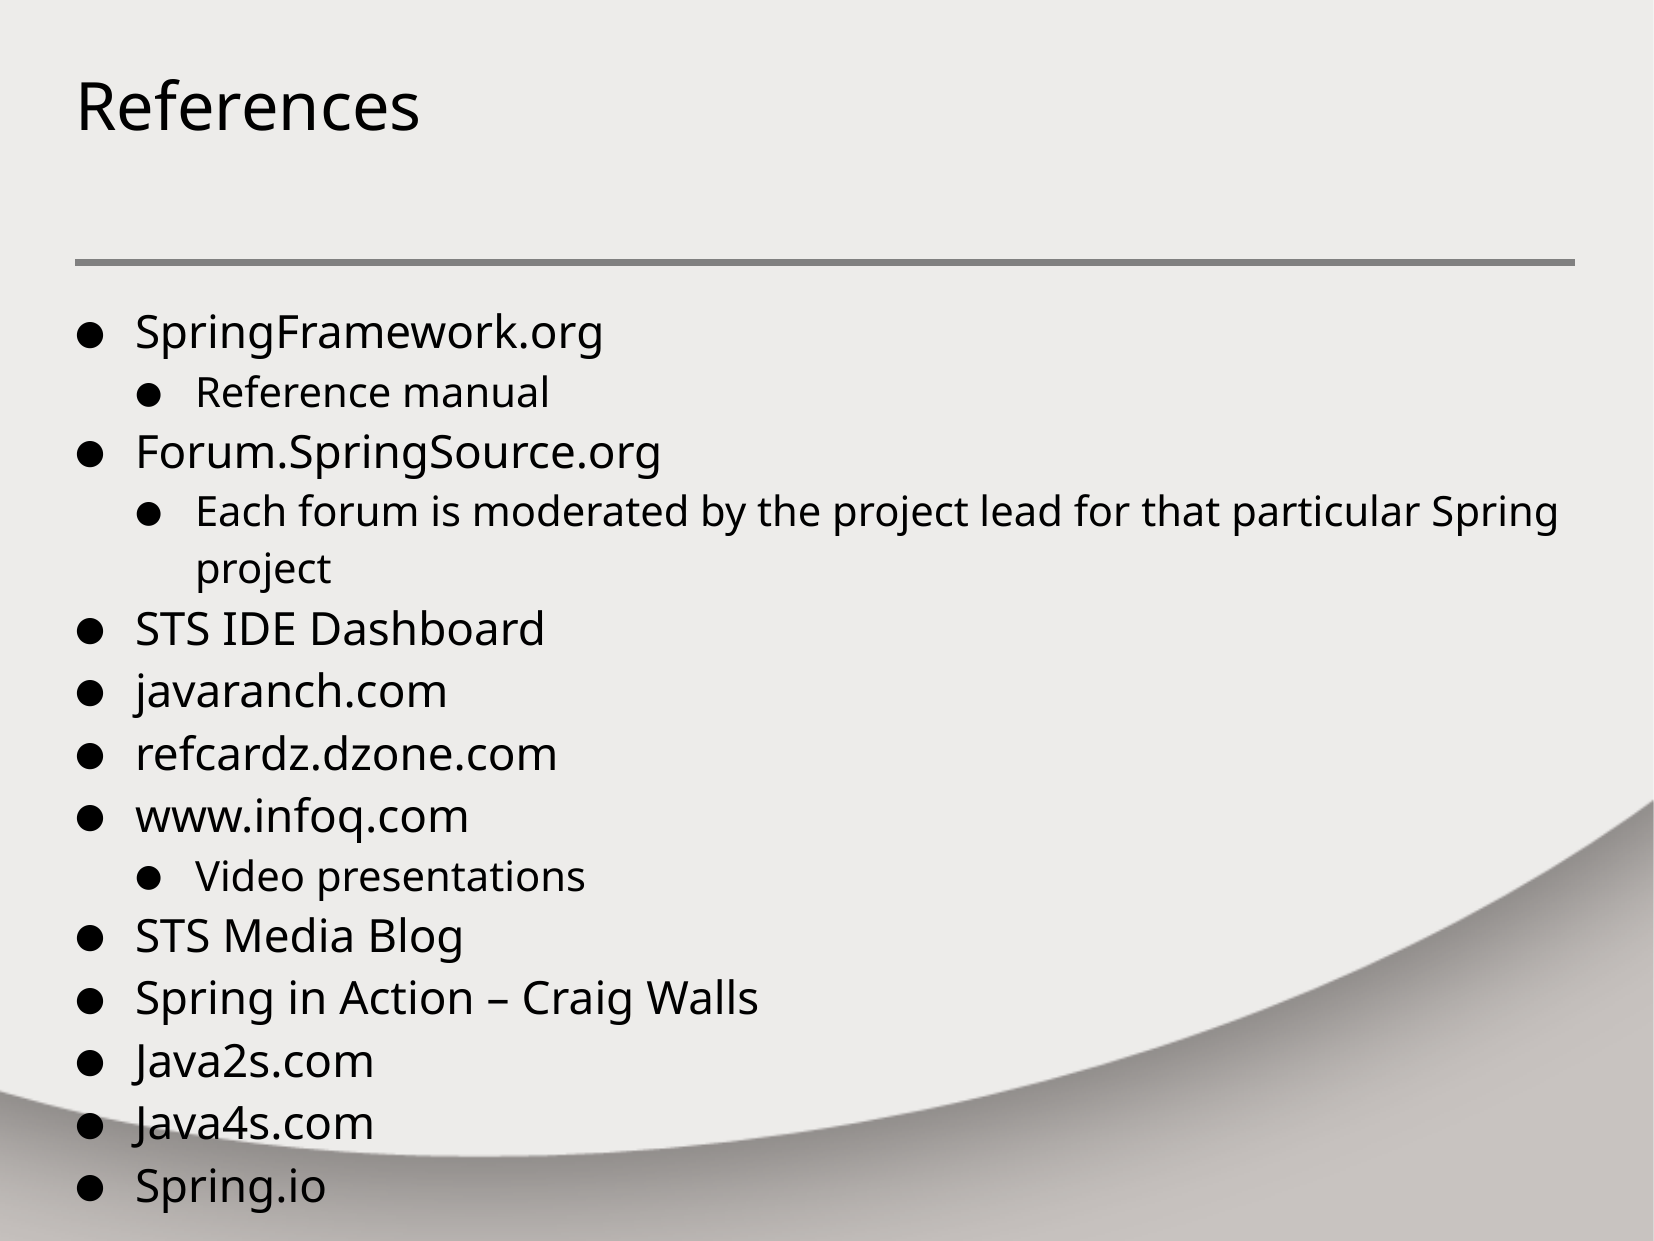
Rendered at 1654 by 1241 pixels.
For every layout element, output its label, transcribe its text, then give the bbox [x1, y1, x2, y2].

picture [0, 0, 1654, 1241]
list SpringFramework.org Reference manual Forum.SpringSource.org Each forum is moderated by the project lead for that particular Spring project STS IDE Dashboard javaranch.com refcardz.dzone.com www.infoq.com Video presentations STS Media Blog Spring in Action – Craig Walls Java2s.com Java4s.com Spring.io [75, 300, 1576, 1163]
title References [75, 75, 1576, 226]
